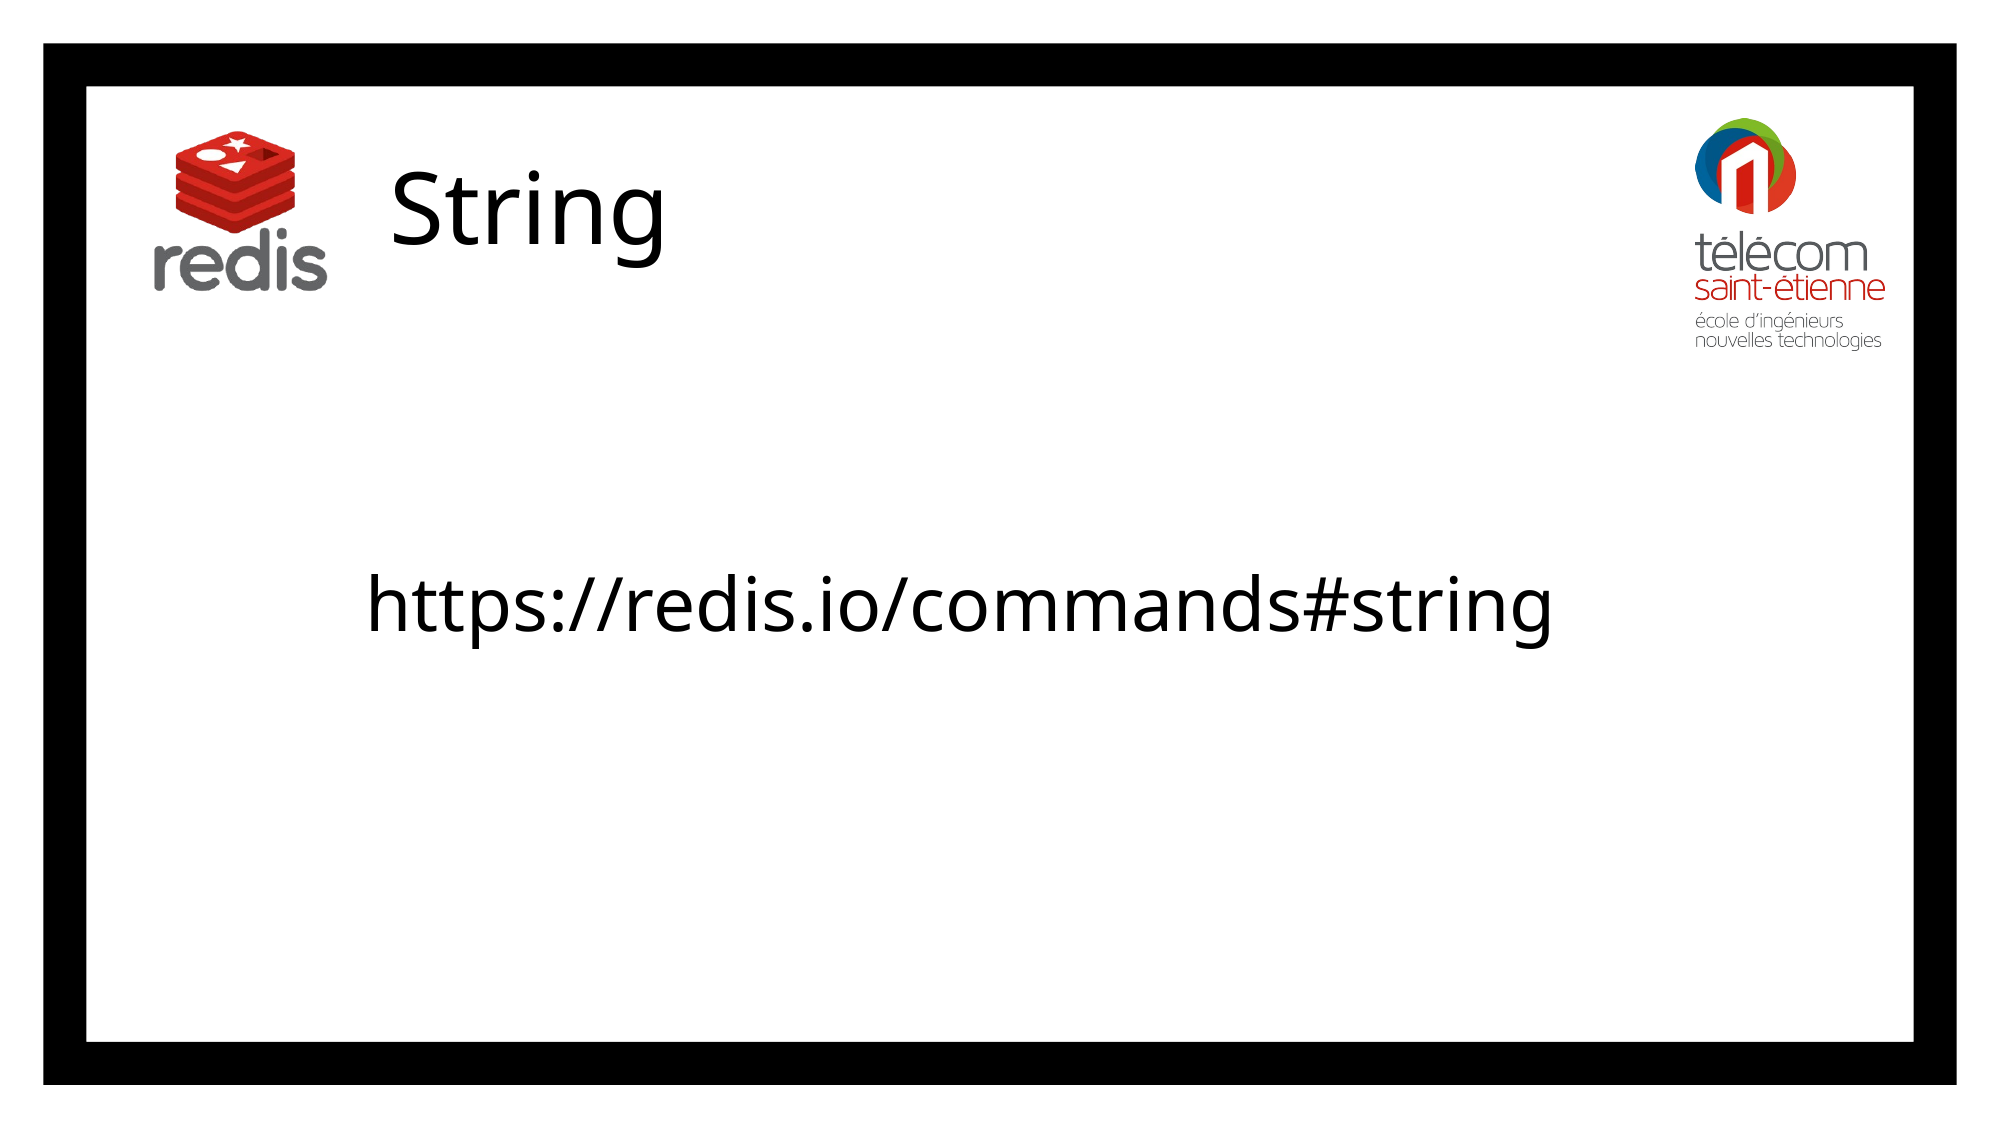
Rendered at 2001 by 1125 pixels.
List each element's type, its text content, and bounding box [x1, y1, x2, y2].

picture [1695, 118, 1885, 351]
picture [129, 116, 351, 304]
text_box https://redis.io/commands#string [351, 549, 1572, 654]
title String [369, 138, 1849, 304]
picture [1715, 134, 1730, 138]
